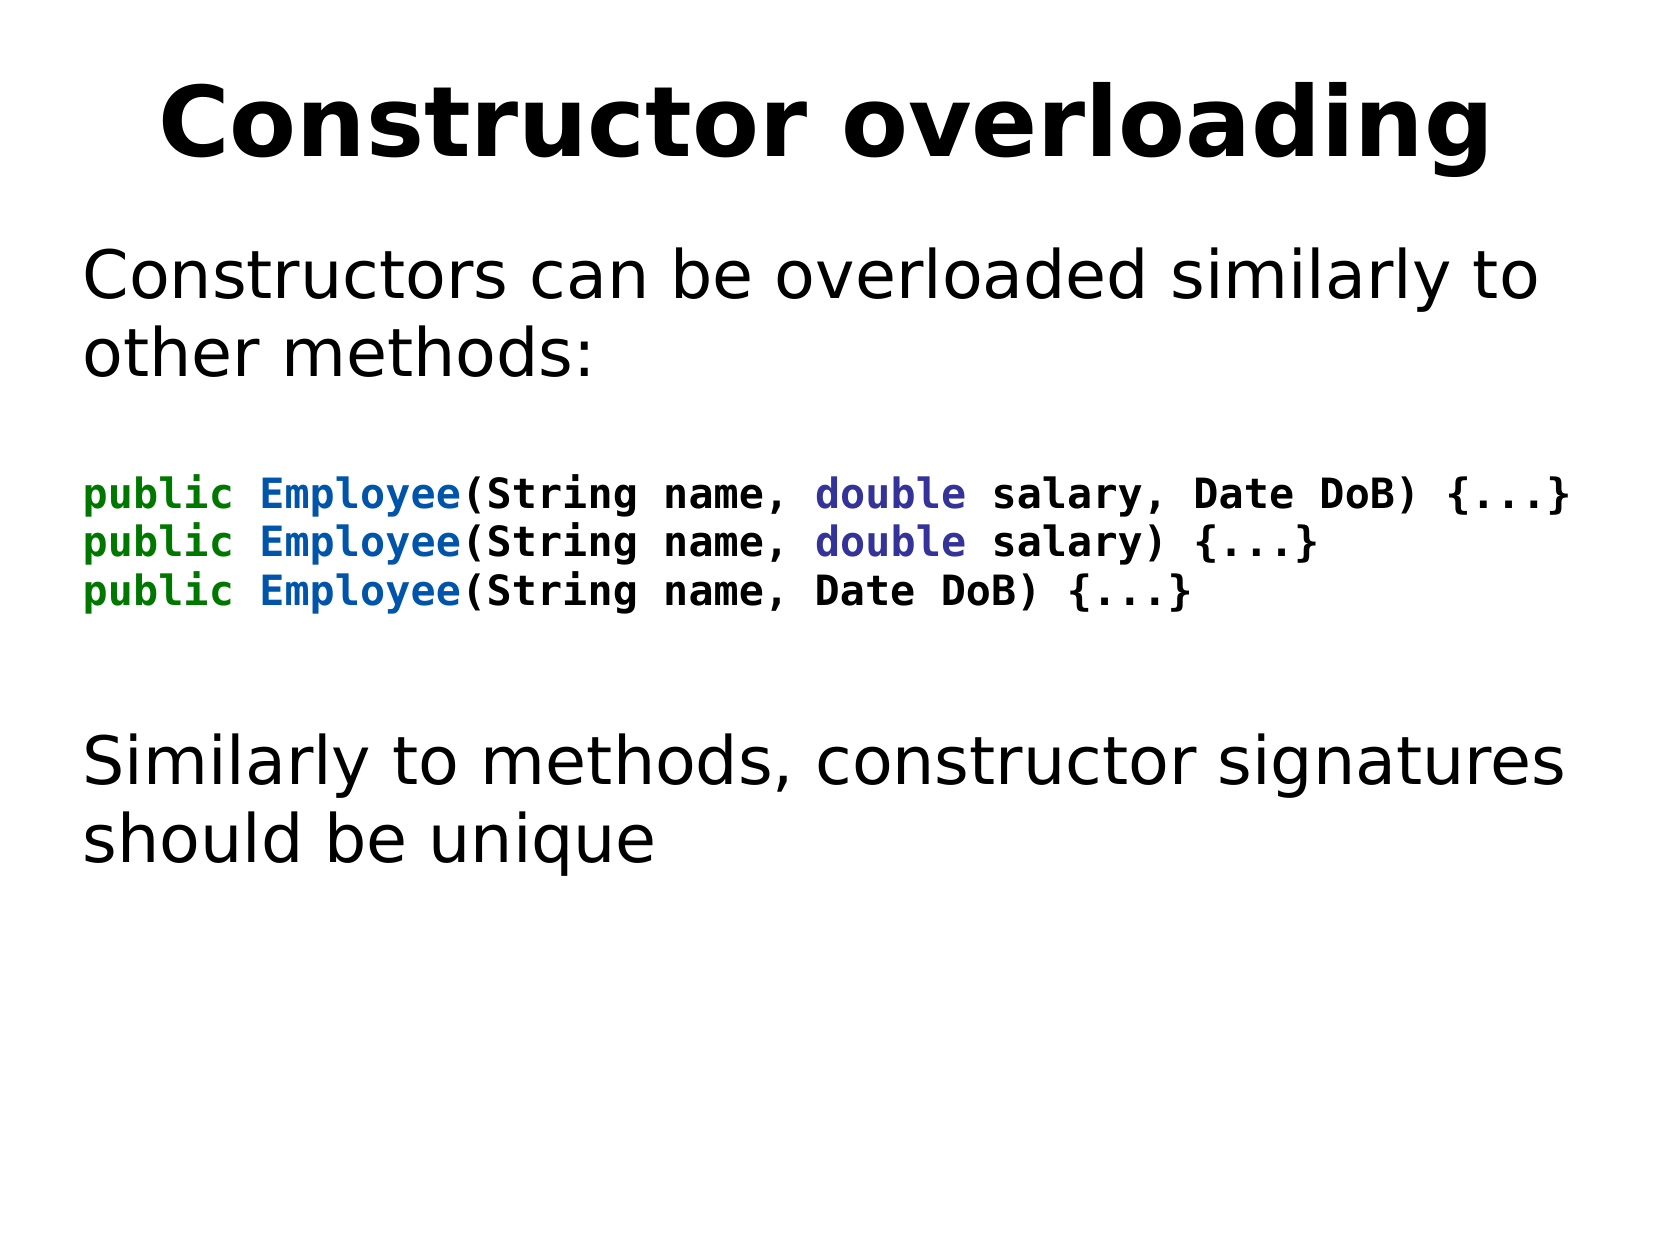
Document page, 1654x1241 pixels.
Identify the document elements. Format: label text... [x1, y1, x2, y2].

list Constructors can be overloaded similarly to other methods: public Employee(String name, double salary, Date DoB) {...} public Employee(String name, double salary) {...} public Employee(String name, Date DoB) {...} Similarly to methods, constructor signatures should be unique [82, 236, 1607, 1158]
title Constructor overloading [82, 65, 1571, 179]
